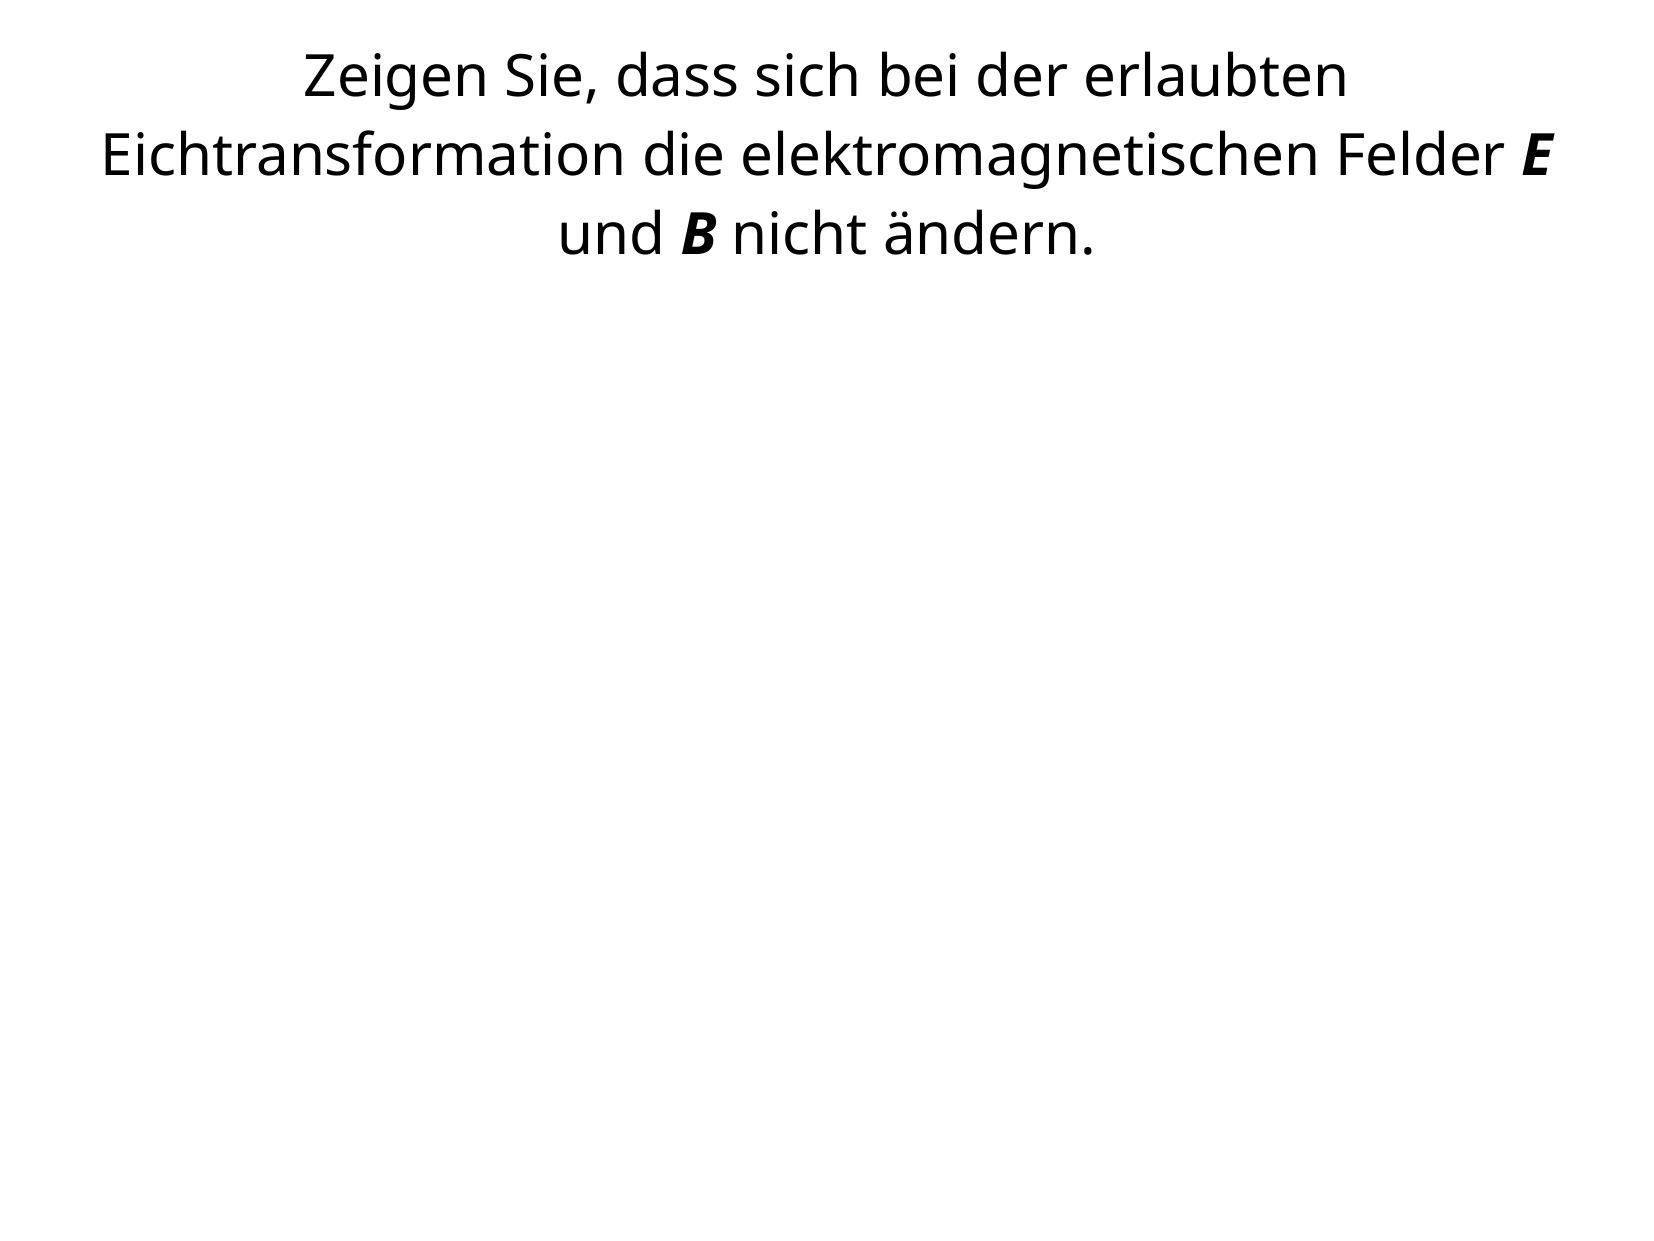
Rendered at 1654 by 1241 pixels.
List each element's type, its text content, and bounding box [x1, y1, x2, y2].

title Zeigen Sie, dass sich bei der erlaubten Eichtransformation die elektromagnetischen Felder E und B nicht ändern. [82, 49, 1571, 257]
